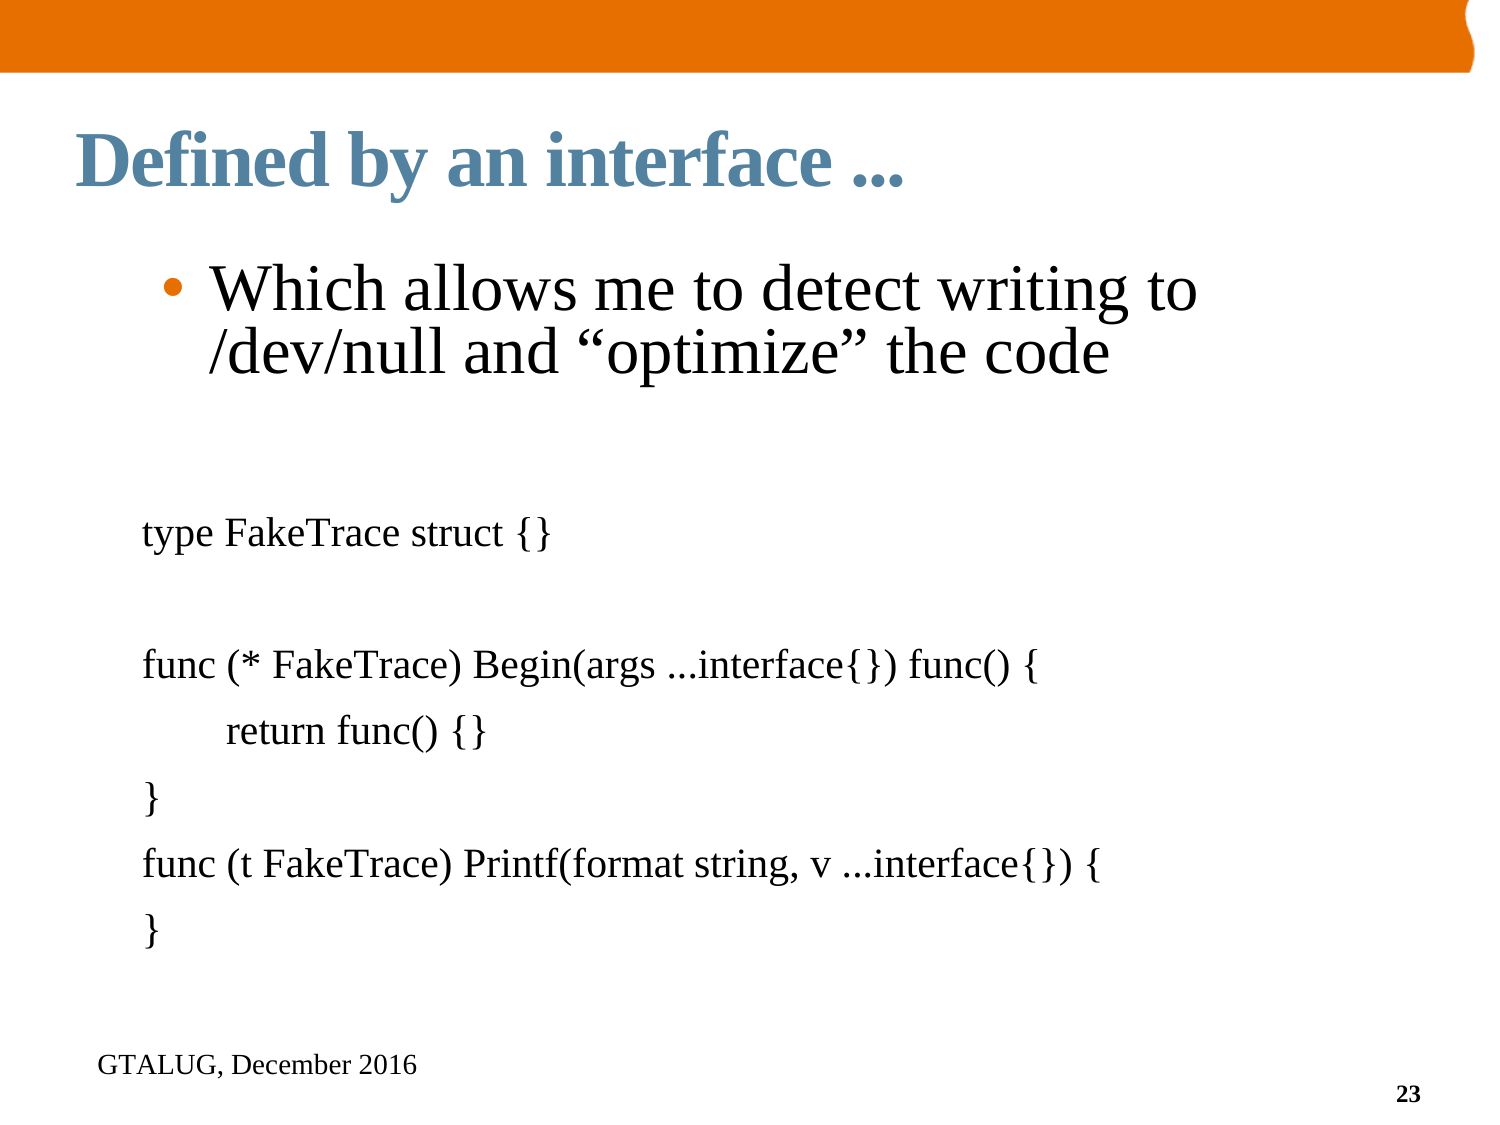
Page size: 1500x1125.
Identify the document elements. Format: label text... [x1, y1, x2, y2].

title Defined by an interface ... [75, 122, 1438, 228]
picture [0, 0, 1500, 75]
list Which allows me to detect writing to /dev/null and “optimize” the code type FakeTrace struct {} func (* FakeTrace) Begin(args ...interface{}) func() { return func() {} } func (t FakeTrace) Printf(format string, v ...interface{}) { } [67, 260, 1405, 1020]
